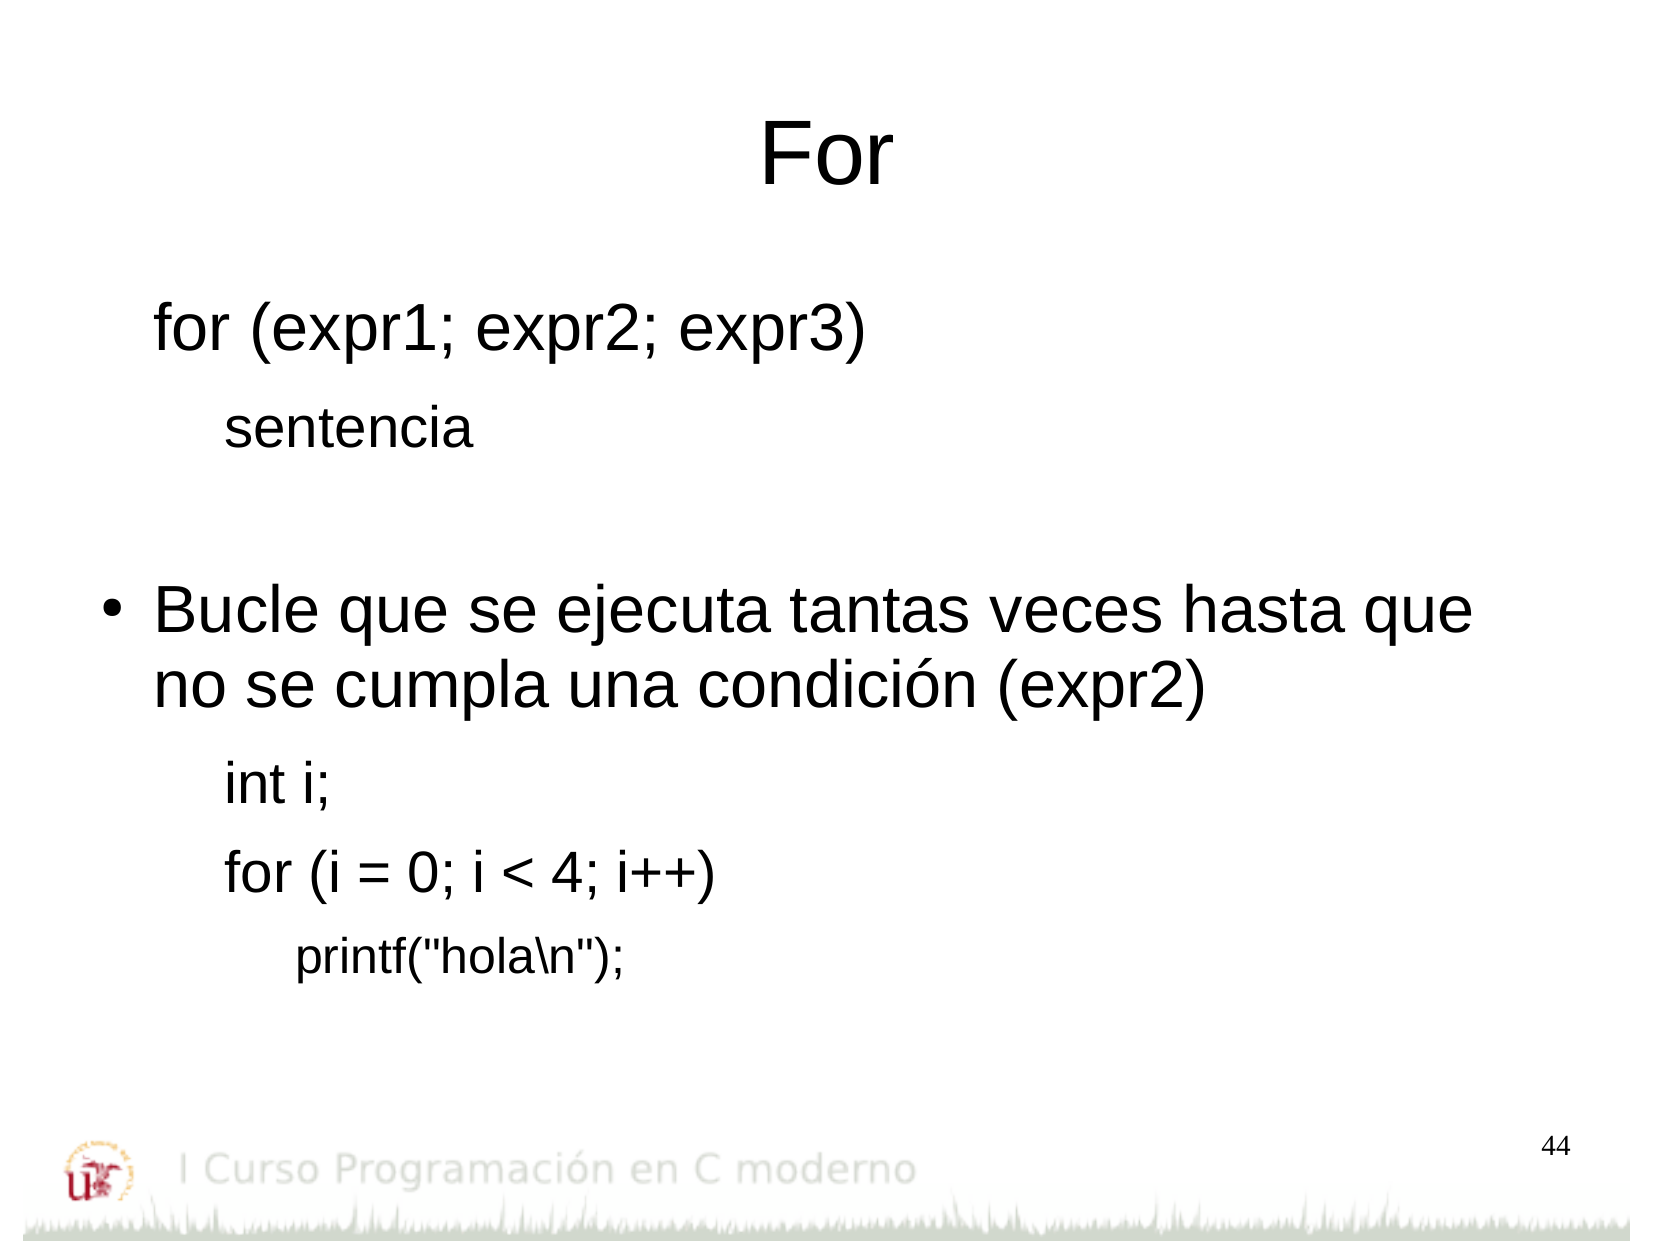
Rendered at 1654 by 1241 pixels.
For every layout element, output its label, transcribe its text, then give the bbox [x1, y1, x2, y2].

picture [23, 1136, 1630, 1241]
title For [82, 49, 1571, 257]
list for (expr1; expr2; expr3) sentencia Bucle que se ejecuta tantas veces hasta que no se cumpla una condición (expr2) int i; for (i = 0; i < 4; i++) printf("hola\n"); [82, 290, 1538, 1010]
